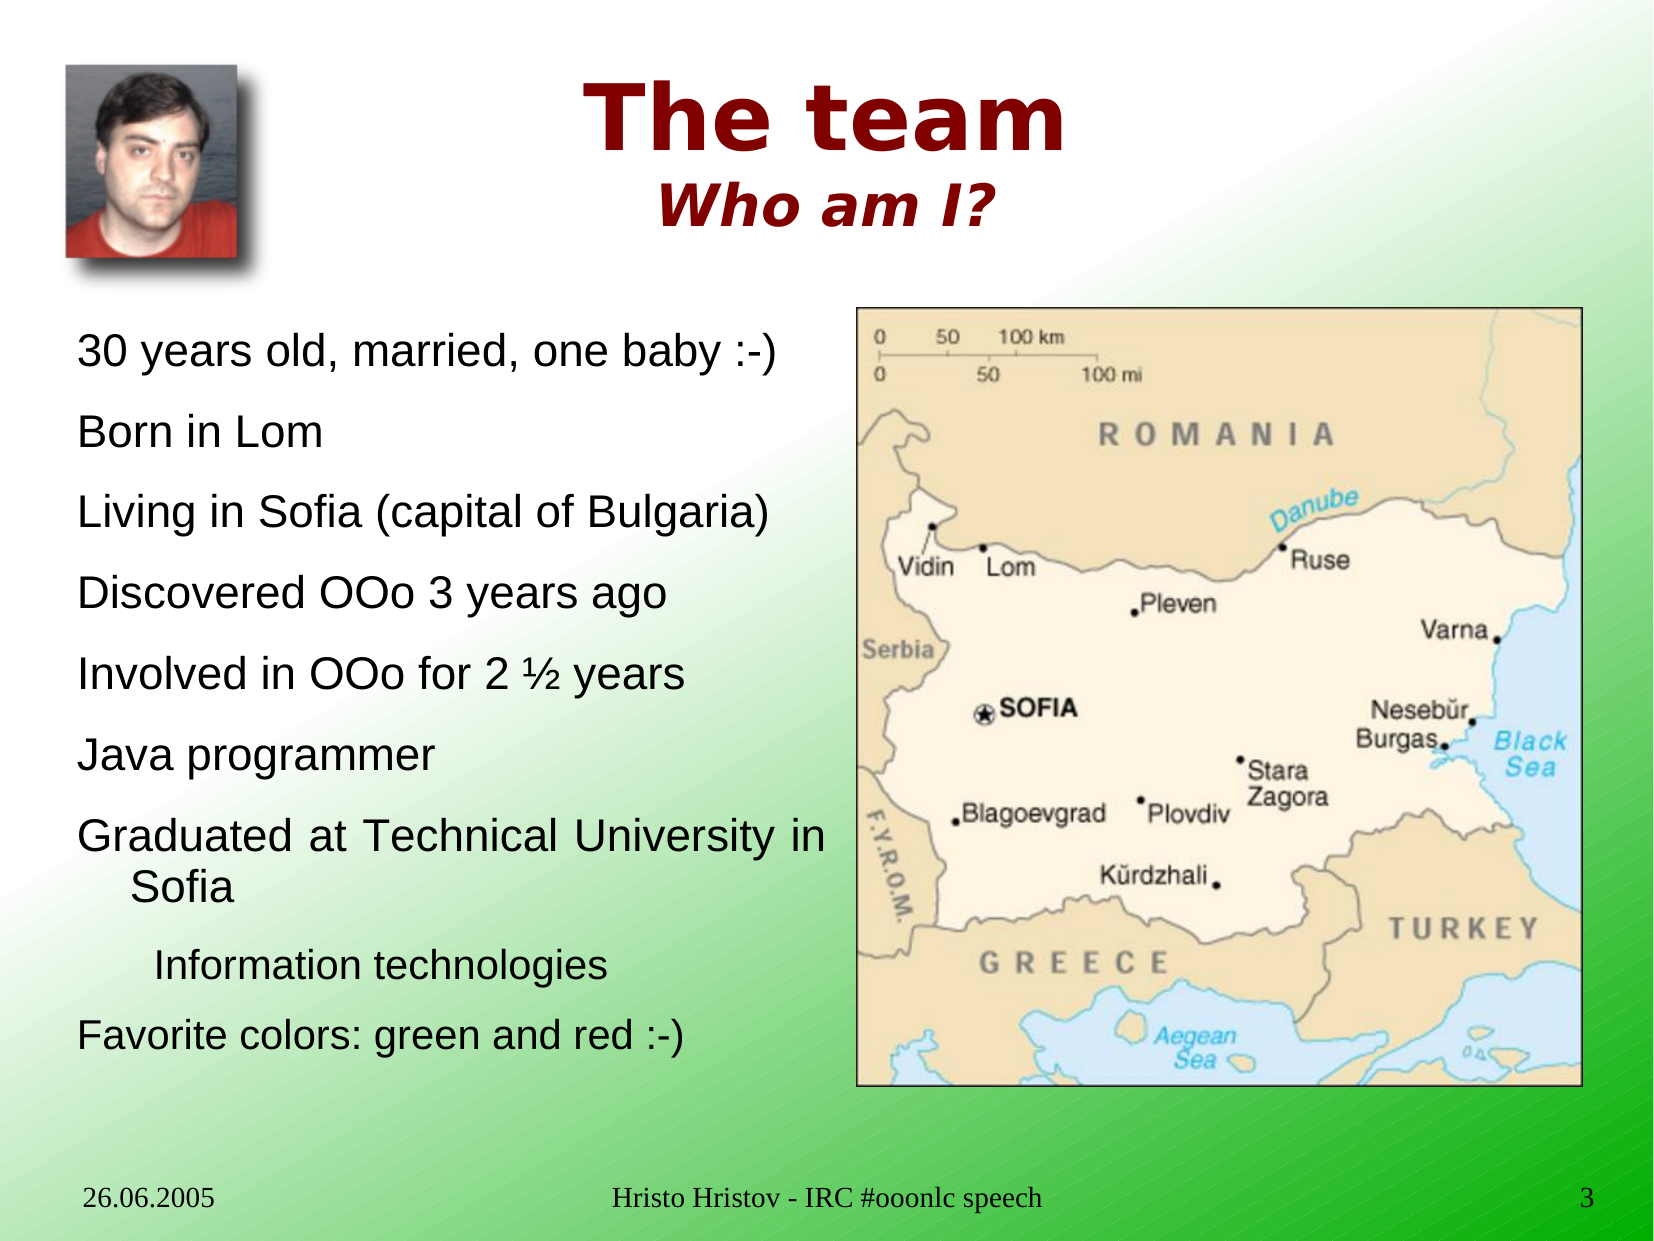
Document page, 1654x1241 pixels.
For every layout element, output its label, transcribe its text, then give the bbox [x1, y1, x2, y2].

list 30 years old, married, one baby :-) Born in Lom Living in Sofia (capital of Bulgaria) Discovered OOo 3 years ago Involved in OOo for 2 ½ years Java programmer Graduated at Technical University in Sofia Information technologies Favorite colors: green and red :-) [59, 324, 827, 1109]
picture [856, 307, 1583, 1087]
picture [59, 58, 274, 296]
title The team Who am I? [82, 49, 1571, 257]
